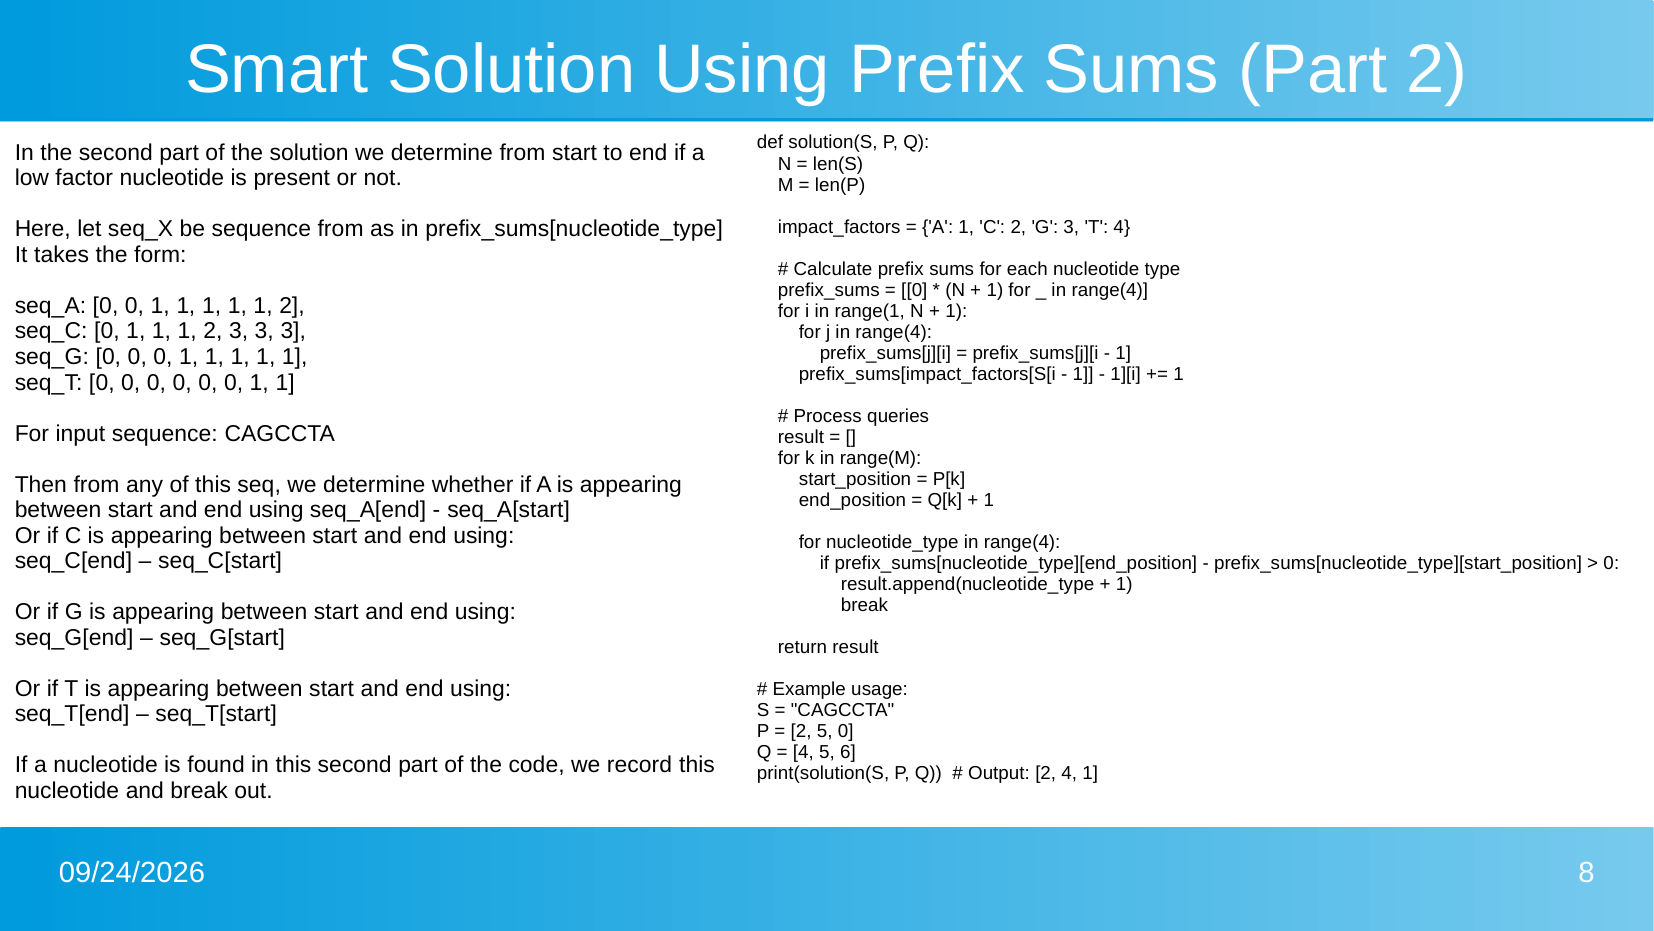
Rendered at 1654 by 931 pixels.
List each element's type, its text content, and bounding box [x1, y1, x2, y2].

title Smart Solution Using Prefix Sums (Part 2) [59, 29, 1595, 108]
text_box def solution(S, P, Q): N = len(S) M = len(P) impact_factors = {'A': 1, 'C': 2, 'G': 3, 'T': 4} # Calculate prefix sums for each nucleotide type prefix_sums = [[0] * (N + 1) for _ in range(4)] for i in range(1, N + 1): for j in range(4): prefix_sums[j][i] = prefix_sums[j][i - 1] prefix_sums[impact_factors[S[i - 1]] - 1][i] += 1 # Process queries result = [] for k in range(M): start_position = P[k] end_position = Q[k] + 1 for nucleotide_type in range(4): if prefix_sums[nucleotide_type][end_position] - prefix_sums[nucleotide_type][start_position] > 0: result.append(nucleotide_type + 1) break return result # Example usage: S = "CAGCCTA" P = [2, 5, 0] Q = [4, 5, 6] print(solution(S, P, Q)) # Output: [2, 4, 1] [742, 124, 1651, 901]
text_box In the second part of the solution we determine from start to end if a low factor nucleotide is present or not. Here, let seq_X be sequence from as in prefix_sums[nucleotide_type] It takes the form: seq_A: [0, 0, 1, 1, 1, 1, 1, 2], seq_C: [0, 1, 1, 1, 2, 3, 3, 3], seq_G: [0, 0, 0, 1, 1, 1, 1, 1], seq_T: [0, 0, 0, 0, 0, 0, 1, 1] For input sequence: CAGCCTA Then from any of this seq, we determine whether if A is appearing between start and end using seq_A[end] - seq_A[start] Or if C is appearing between start and end using: seq_C[end] – seq_C[start] Or if G is appearing between start and end using: seq_G[end] – seq_G[start] Or if T is appearing between start and end using: seq_T[end] – seq_T[start] If a nucleotide is found in this second part of the code, we record this nucleotide and break out. [0, 132, 751, 811]
